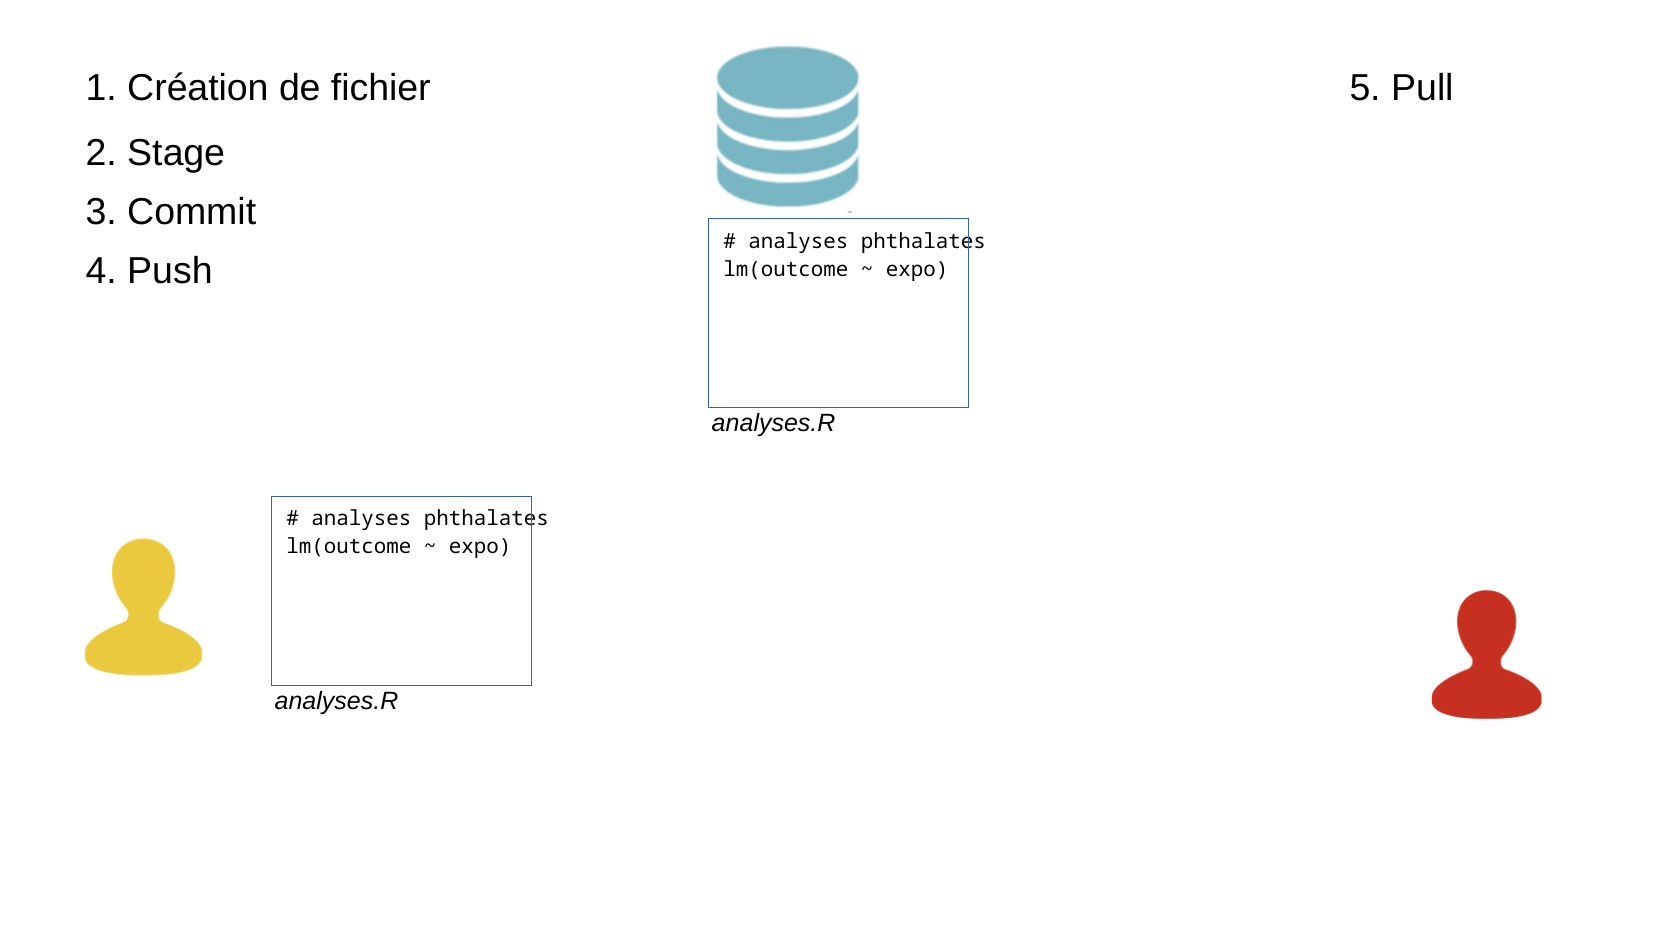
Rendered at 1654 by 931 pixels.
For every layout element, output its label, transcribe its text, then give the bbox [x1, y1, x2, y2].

text_box # analyses phthalates lm(outcome ~ expo) [709, 219, 968, 289]
text_box 5. Pull [1334, 59, 1469, 116]
text_box # analyses phthalates lm(outcome ~ expo) [532, 496, 638, 566]
text_box # analyses phthalates lm(outcome ~ expo) [969, 218, 1075, 289]
text_box 3. Commit [70, 183, 272, 240]
text_box 4. Push [70, 242, 228, 299]
text_box 1. Création de fichier [70, 59, 446, 116]
picture [82, 531, 209, 683]
text_box 2. Stage [70, 124, 241, 181]
picture [1429, 584, 1548, 721]
text_box analyses.R [696, 401, 851, 445]
text_box # analyses phthalates lm(outcome ~ expo) [272, 497, 531, 566]
text_box analyses.R [259, 679, 414, 722]
picture [694, 36, 875, 213]
